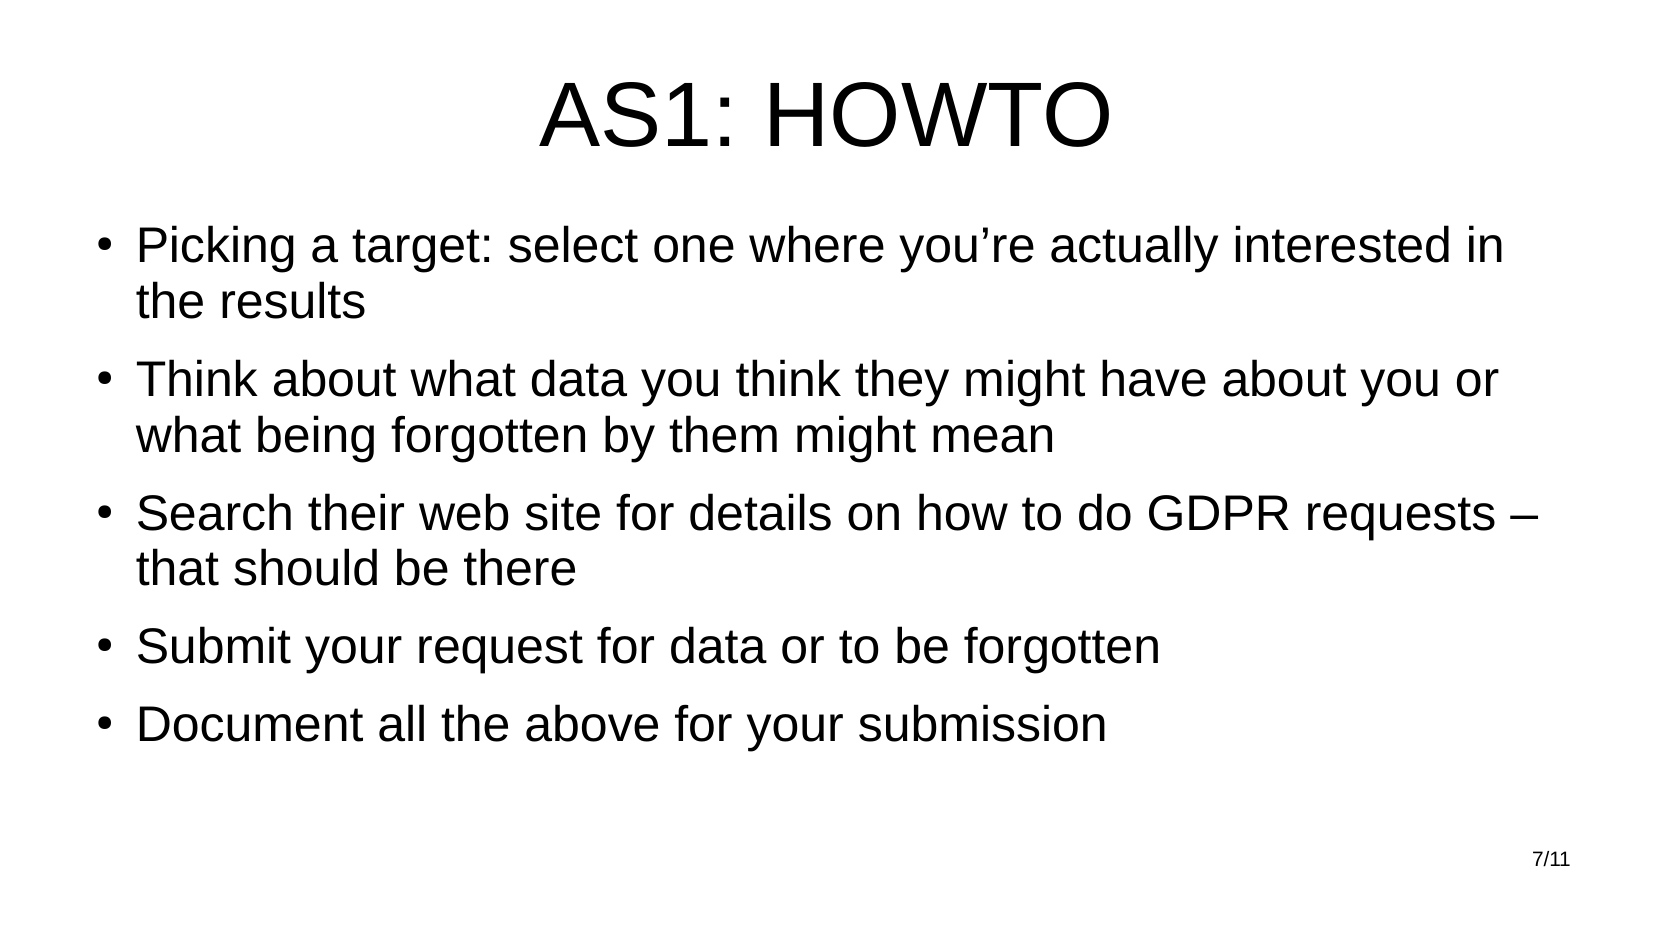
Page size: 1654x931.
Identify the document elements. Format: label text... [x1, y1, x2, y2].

title AS1: HOWTO [82, 37, 1571, 193]
list Picking a target: select one where you’re actually interested in the results Think about what data you think they might have about you or what being forgotten by them might mean Search their web site for details on how to do GDPR requests – that should be there Submit your request for data or to be forgotten Document all the above for your submission [82, 217, 1571, 758]
